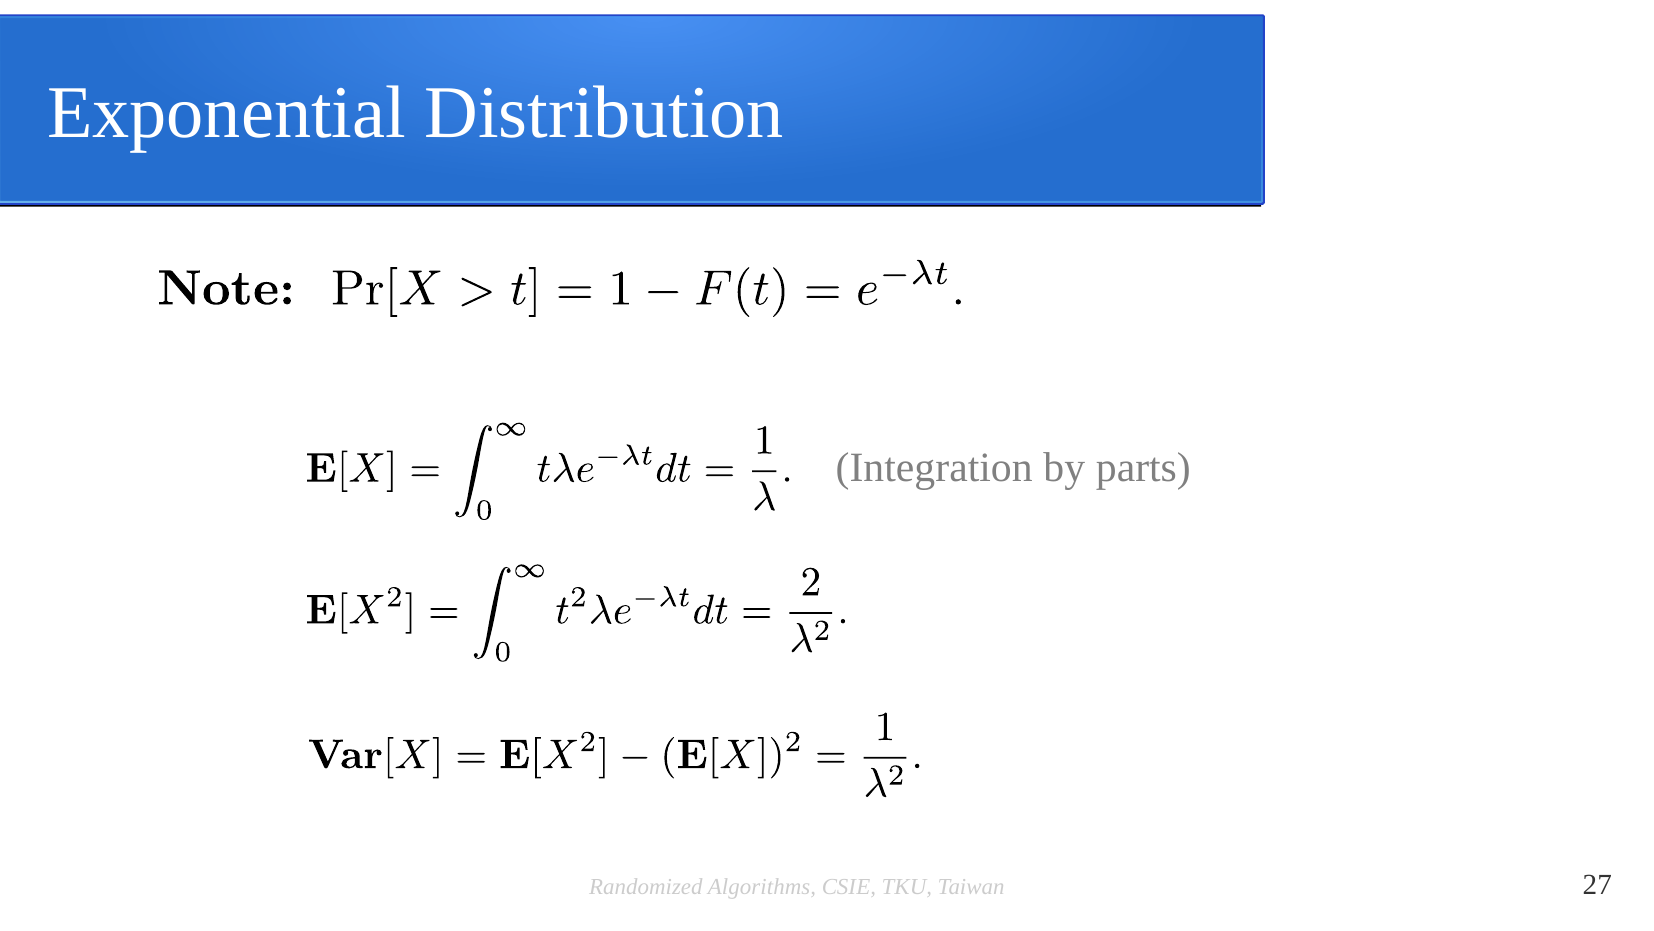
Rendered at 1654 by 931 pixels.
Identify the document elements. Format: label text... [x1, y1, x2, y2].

text_box (Integration by parts) [820, 437, 1217, 514]
text_box [159, 259, 961, 317]
title Exponential Distribution [47, 35, 1199, 189]
picture [305, 564, 846, 662]
picture [305, 422, 790, 520]
picture [306, 710, 921, 799]
